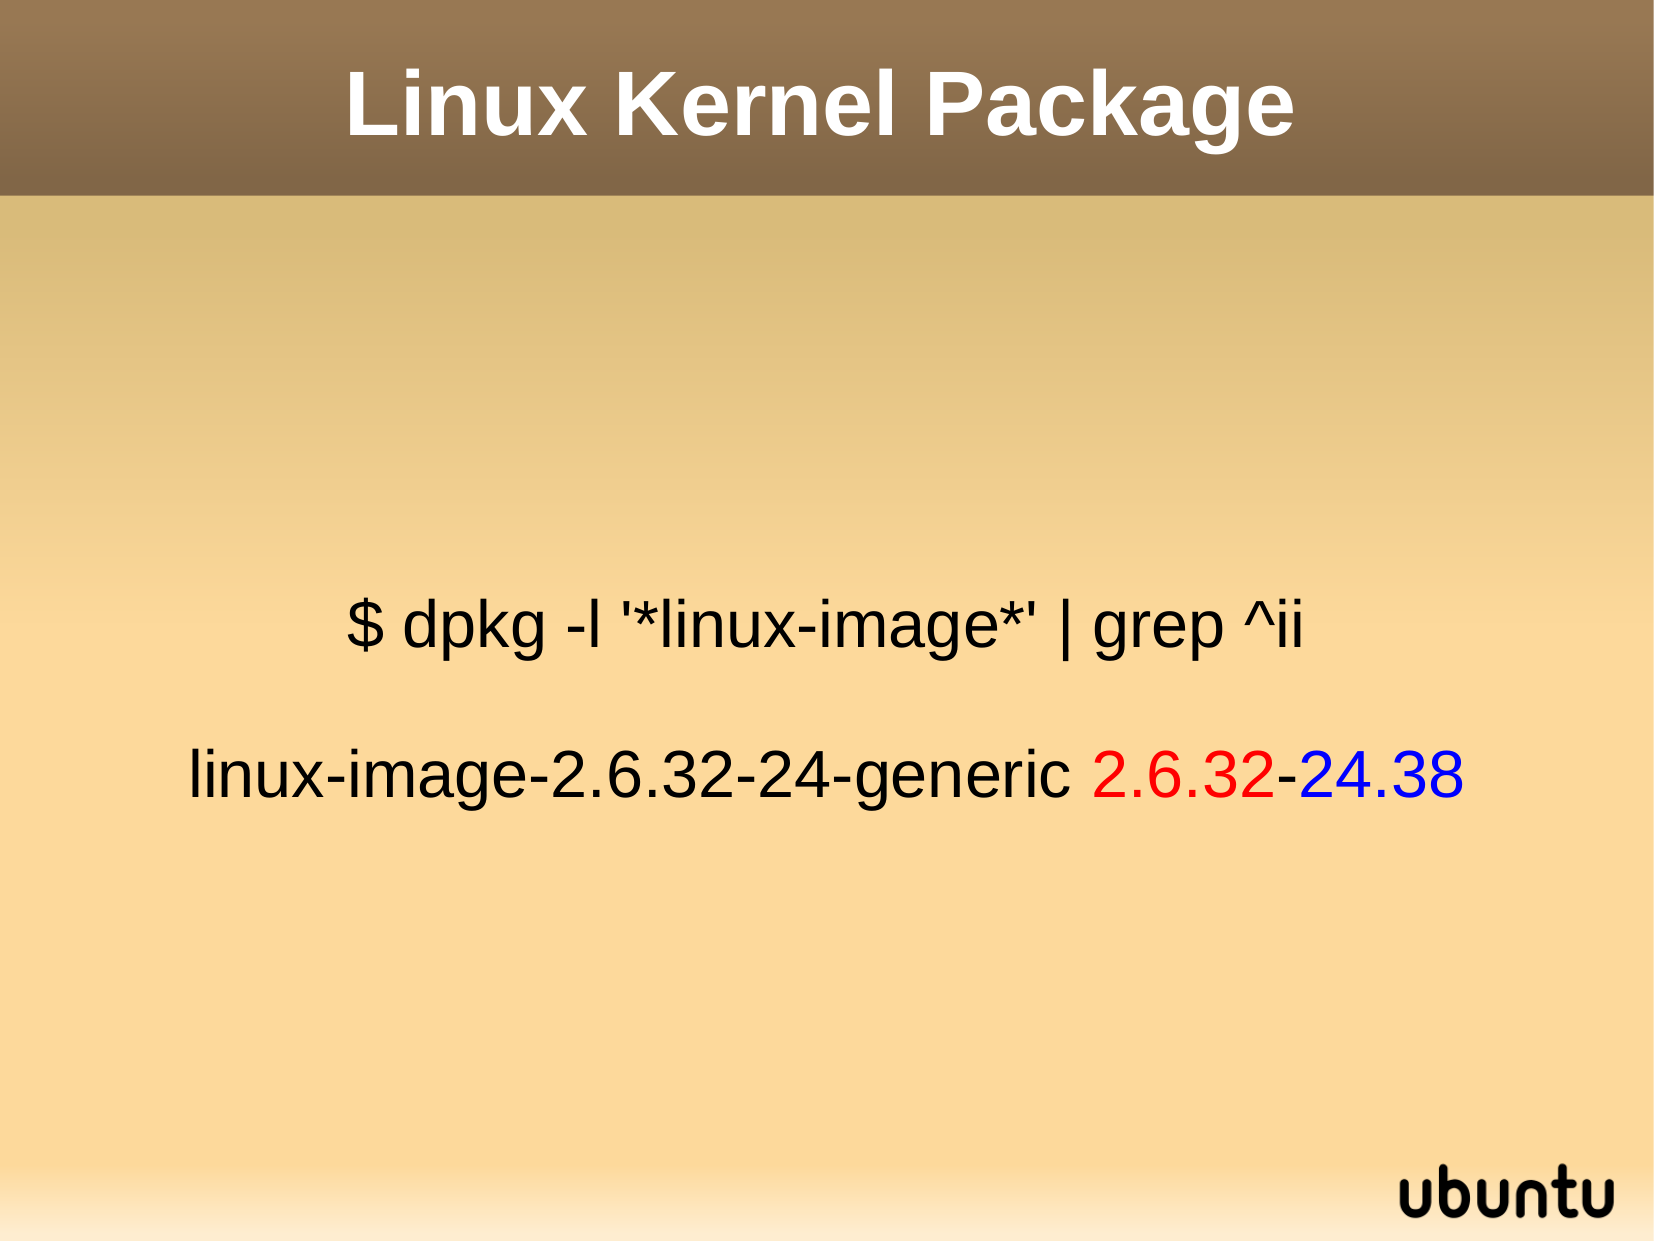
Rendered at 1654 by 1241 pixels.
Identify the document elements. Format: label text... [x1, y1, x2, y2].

subtitle $ dpkg -l '*linux-image*' | grep ^ii linux-image-2.6.32-24-generic 2.6.32-24.38 [82, 297, 1571, 1102]
title Linux Kernel Package [76, 7, 1565, 200]
picture [0, 0, 1654, 1241]
